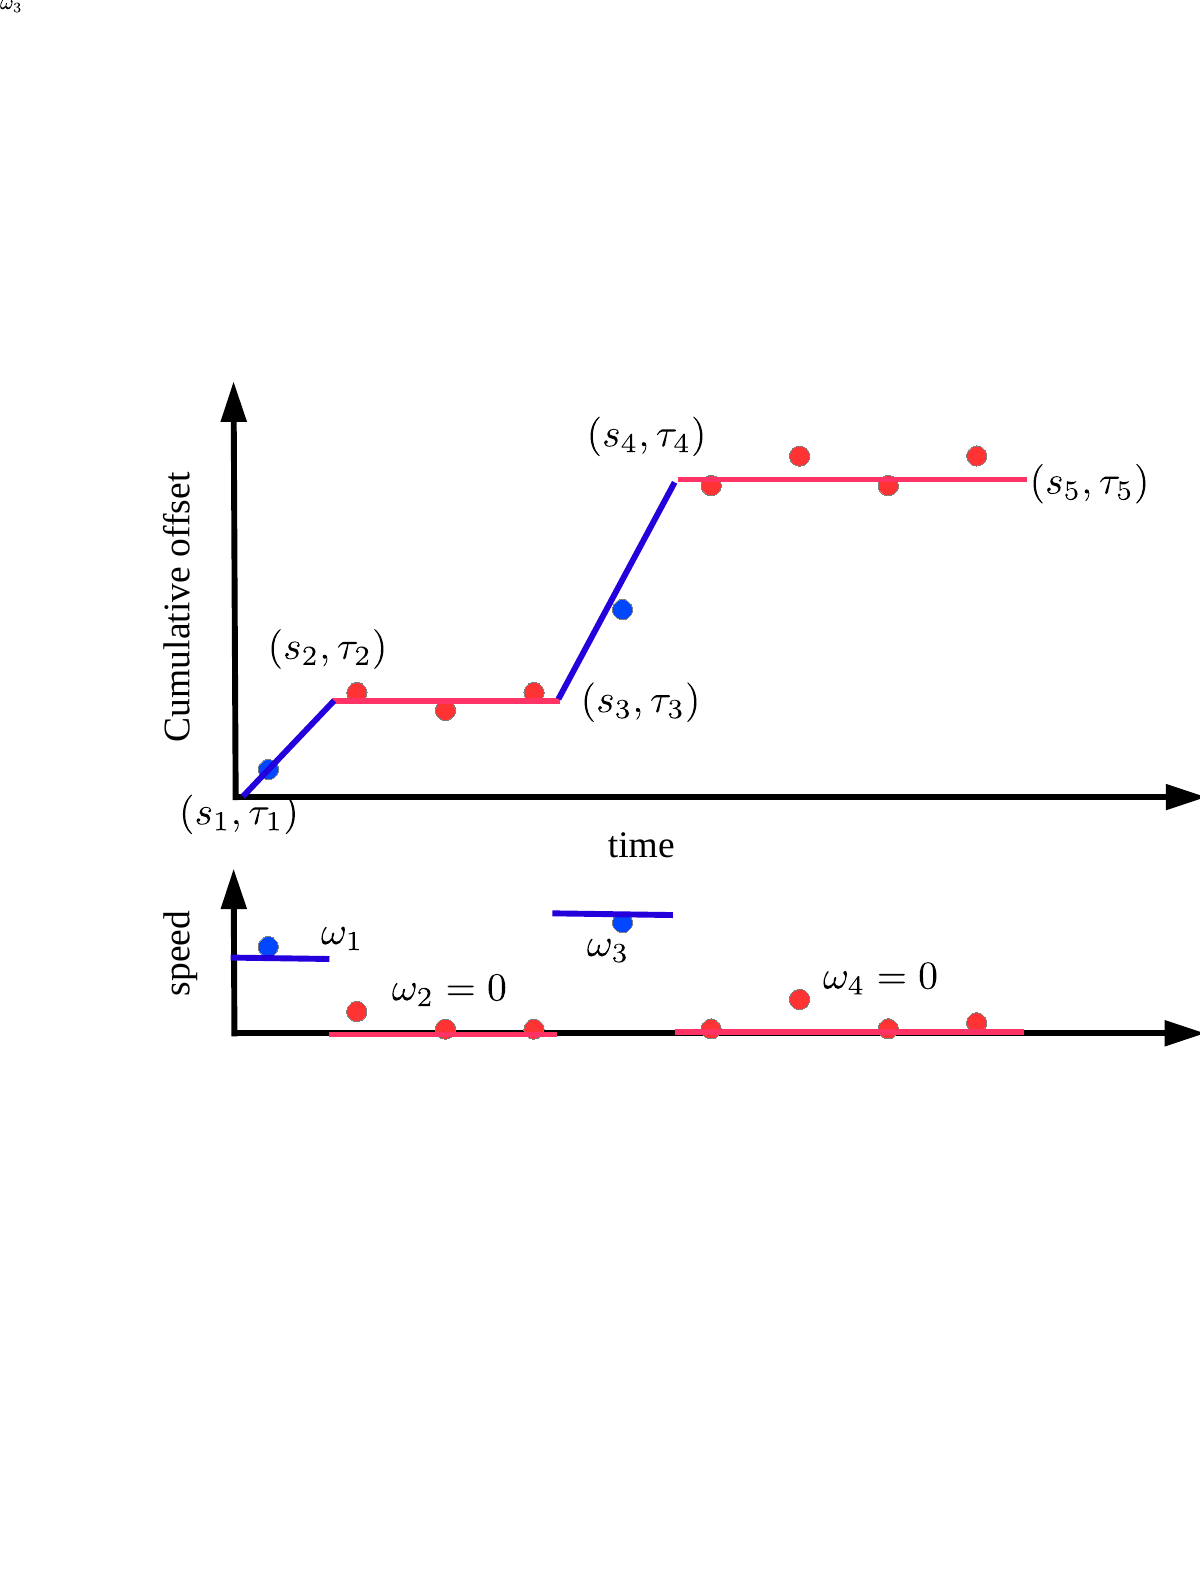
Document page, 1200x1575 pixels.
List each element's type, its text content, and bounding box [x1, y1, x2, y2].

text_box [435, 1019, 456, 1032]
text_box [878, 1018, 899, 1029]
text_box [580, 682, 701, 723]
text_box [789, 989, 810, 1010]
text_box [612, 918, 633, 933]
text_box [878, 482, 899, 496]
text_box [703, 1035, 719, 1039]
text_box [966, 1012, 987, 1029]
text_box [258, 936, 279, 955]
text_box [701, 1018, 722, 1029]
text_box [586, 416, 707, 457]
text_box [346, 682, 368, 698]
text_box [1029, 463, 1150, 504]
text_box [789, 446, 810, 467]
text_box time [593, 816, 695, 878]
text_box [966, 445, 987, 467]
text_box [586, 938, 628, 963]
text_box speed [148, 885, 205, 1011]
text_box [391, 973, 507, 1007]
text_box [346, 1001, 367, 1022]
text_box [0, 0, 22, 13]
text_box [320, 926, 362, 951]
text_box [880, 1035, 896, 1039]
text_box [822, 962, 939, 995]
text_box [435, 704, 456, 721]
text_box Cumulative offset [148, 430, 205, 757]
text_box [612, 599, 633, 620]
text_box [179, 794, 299, 835]
text_box [267, 629, 388, 669]
text_box [701, 482, 722, 496]
text_box [523, 682, 545, 698]
text_box [523, 1019, 545, 1032]
text_box [265, 765, 279, 780]
text_box [258, 759, 272, 774]
